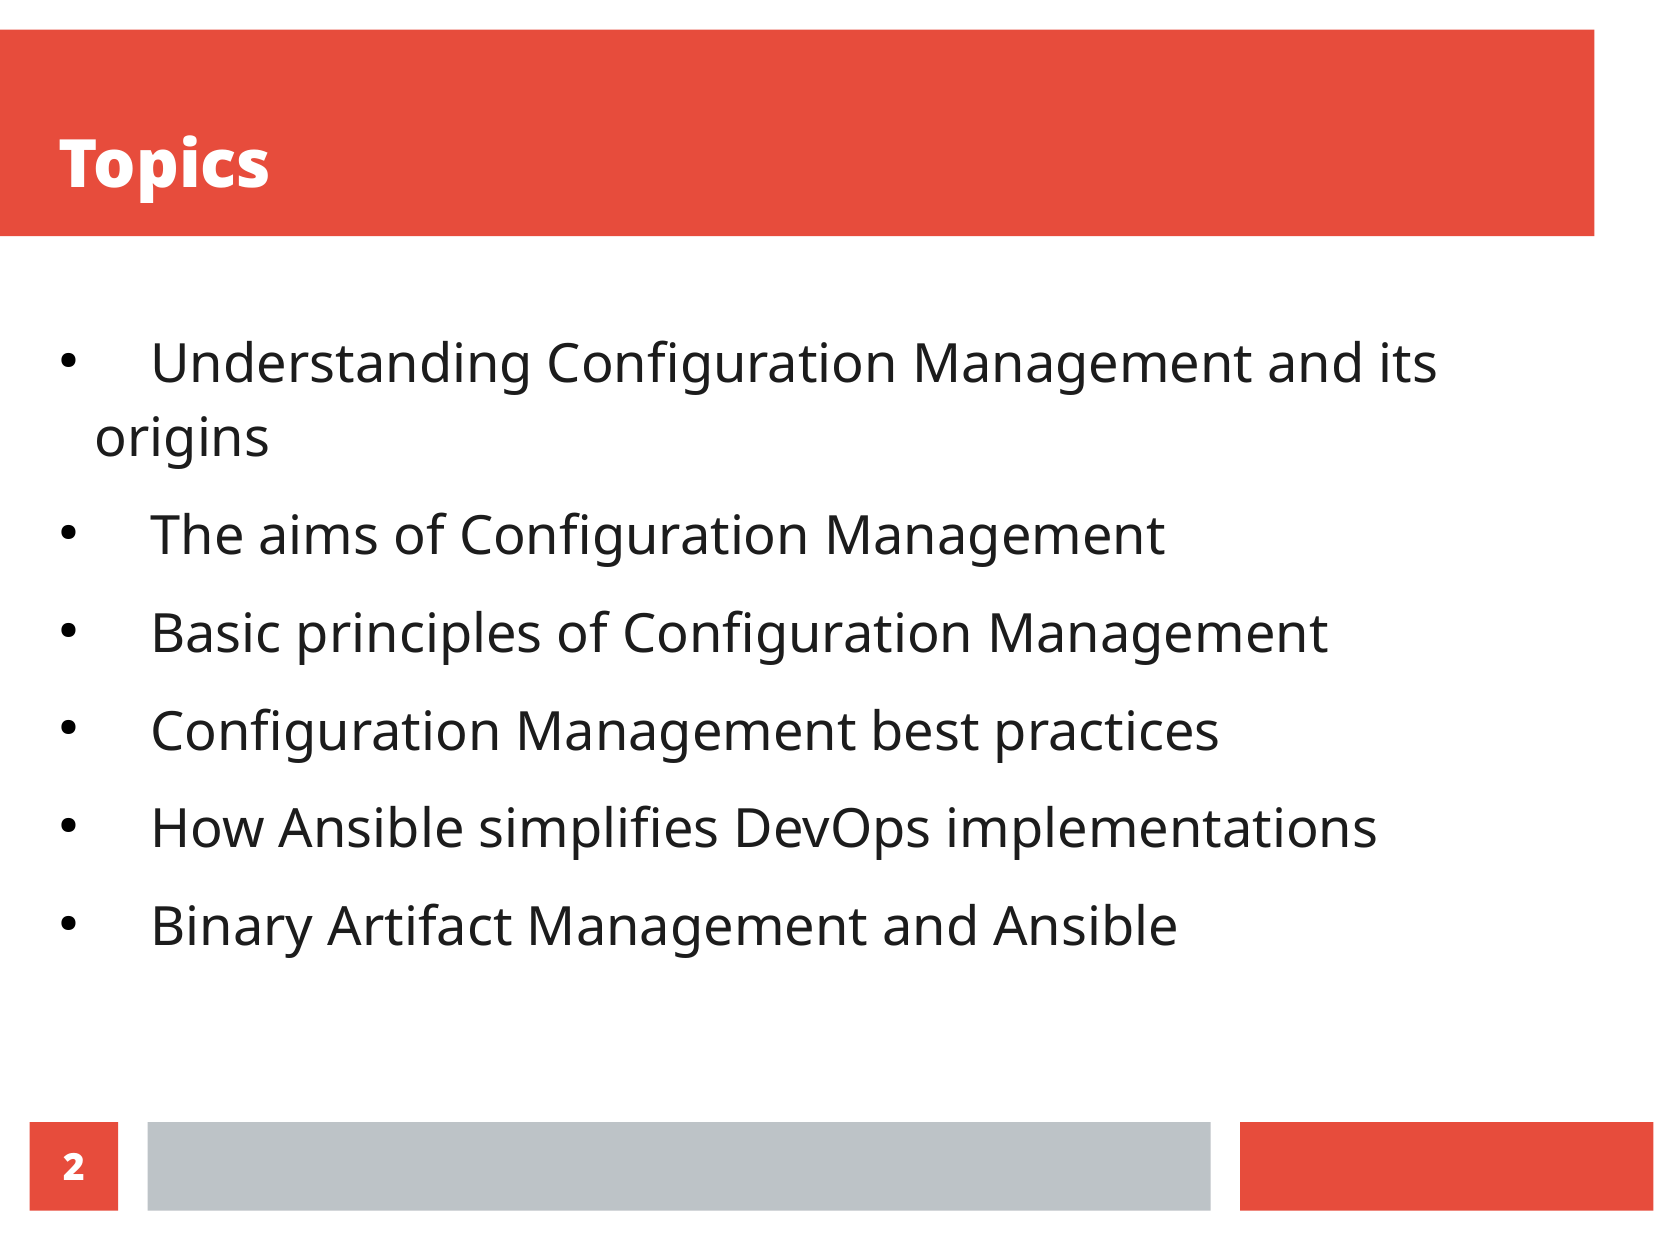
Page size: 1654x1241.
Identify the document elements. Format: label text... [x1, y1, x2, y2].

list Understanding Configuration Management and its origins The aims of Configuration Management Basic principles of Configuration Management Configuration Management best practices How Ansible simplifies DevOps implementations Binary Artifact Management and Ansible [59, 324, 1565, 1093]
title Topics [59, 59, 1595, 207]
